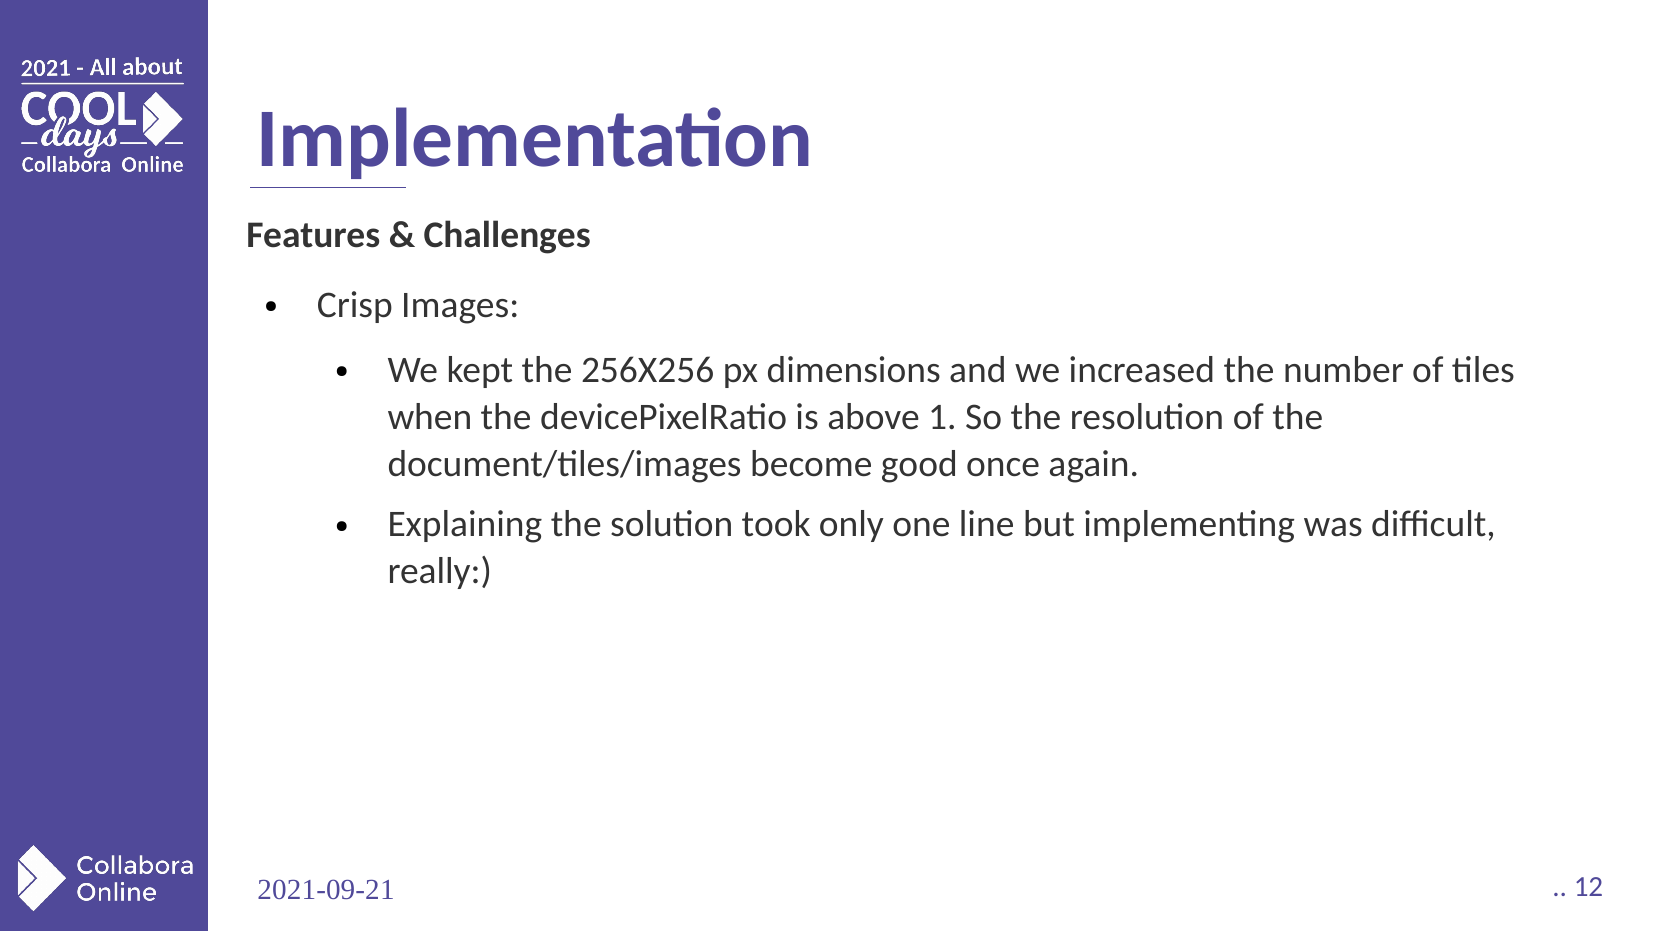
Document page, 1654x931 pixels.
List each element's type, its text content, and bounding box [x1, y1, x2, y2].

picture [13, 840, 197, 916]
picture [21, 57, 184, 172]
list Features & Challenges Crisp Images: We kept the 256X256 px dimensions and we increased the number of tiles when the devicePixelRatio is above 1. So the resolution of the document/tiles/images become good once again. Explaining the solution took only one line but implementing was difficult, really:) [246, 210, 1565, 832]
title Implementation [256, 56, 1654, 188]
